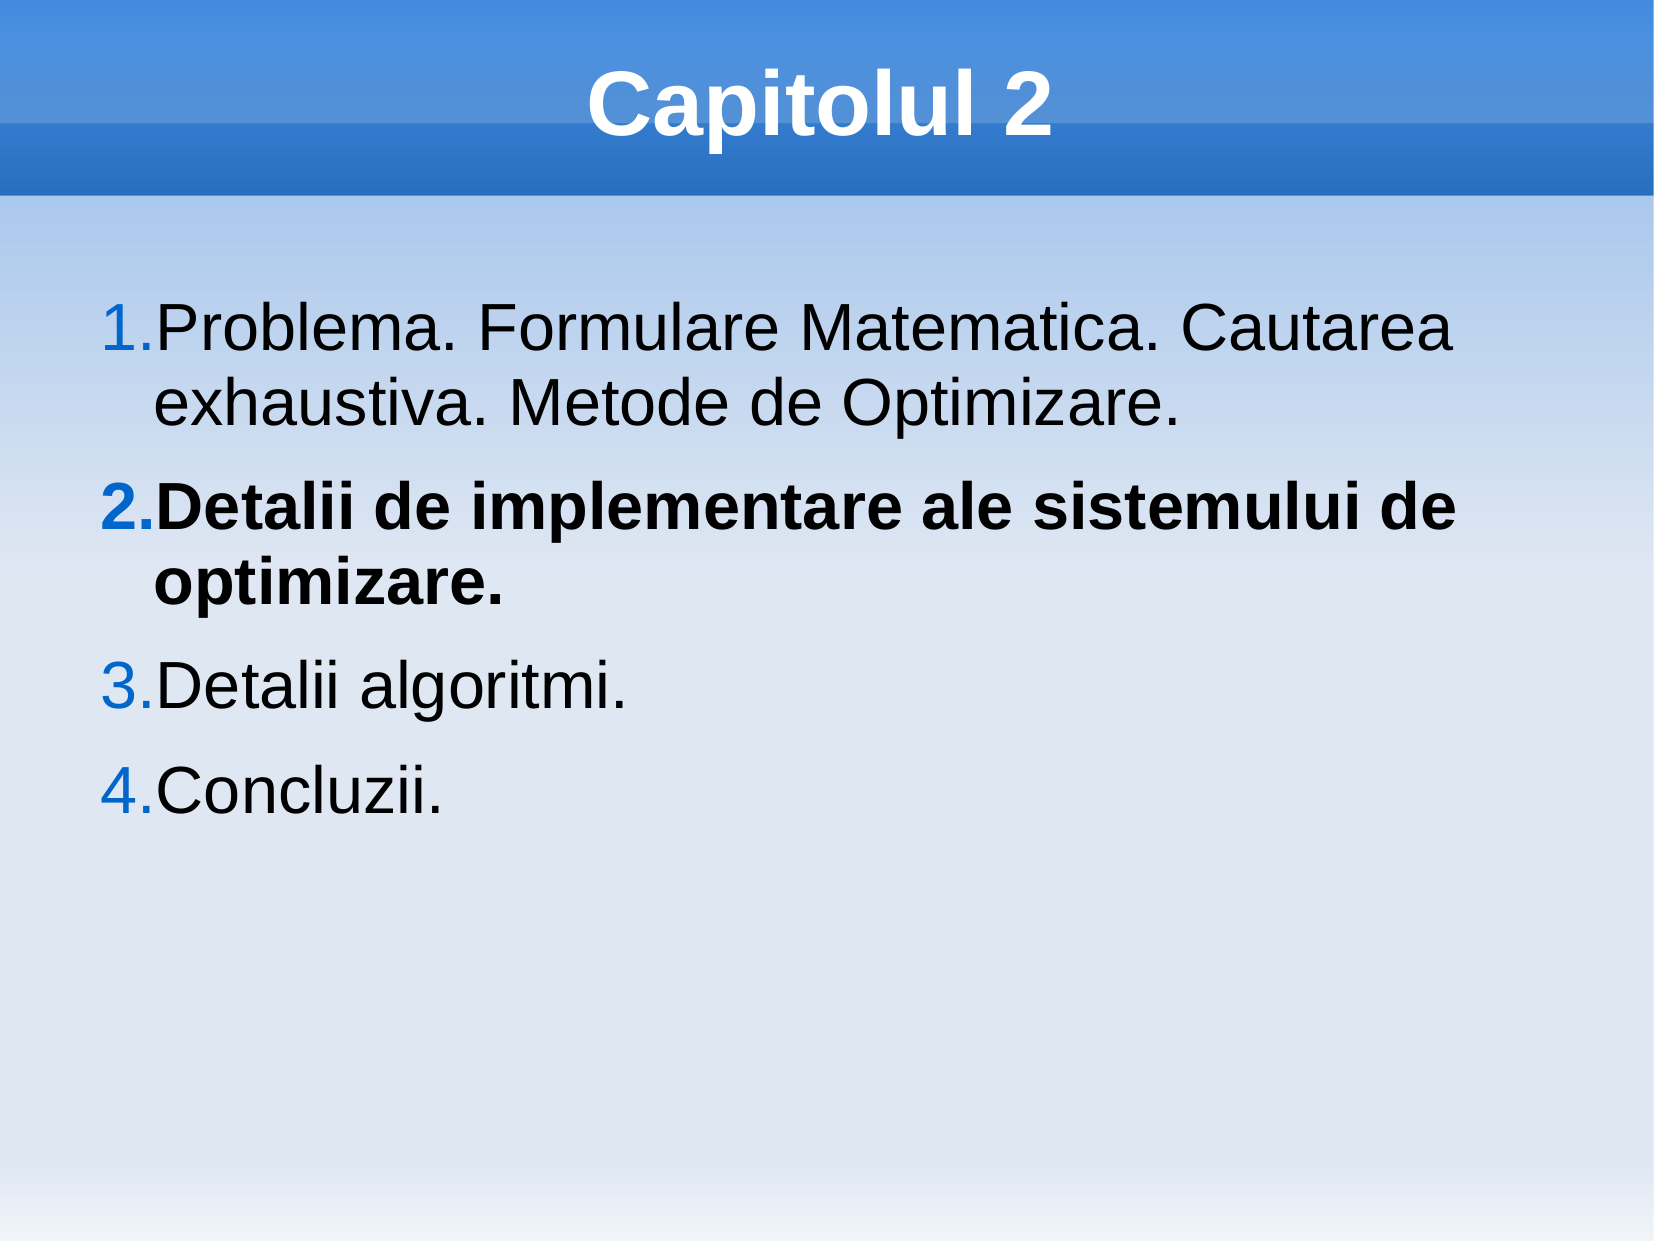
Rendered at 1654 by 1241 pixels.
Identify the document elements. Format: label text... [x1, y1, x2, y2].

title Capitolul 2 [76, 7, 1565, 200]
picture [0, 0, 1654, 1241]
list Problema. Formulare Matematica. Cautarea exhaustiva. Metode de Optimizare. Detalii de implementare ale sistemului de optimizare. Detalii algoritmi. Concluzii. [82, 290, 1571, 1094]
